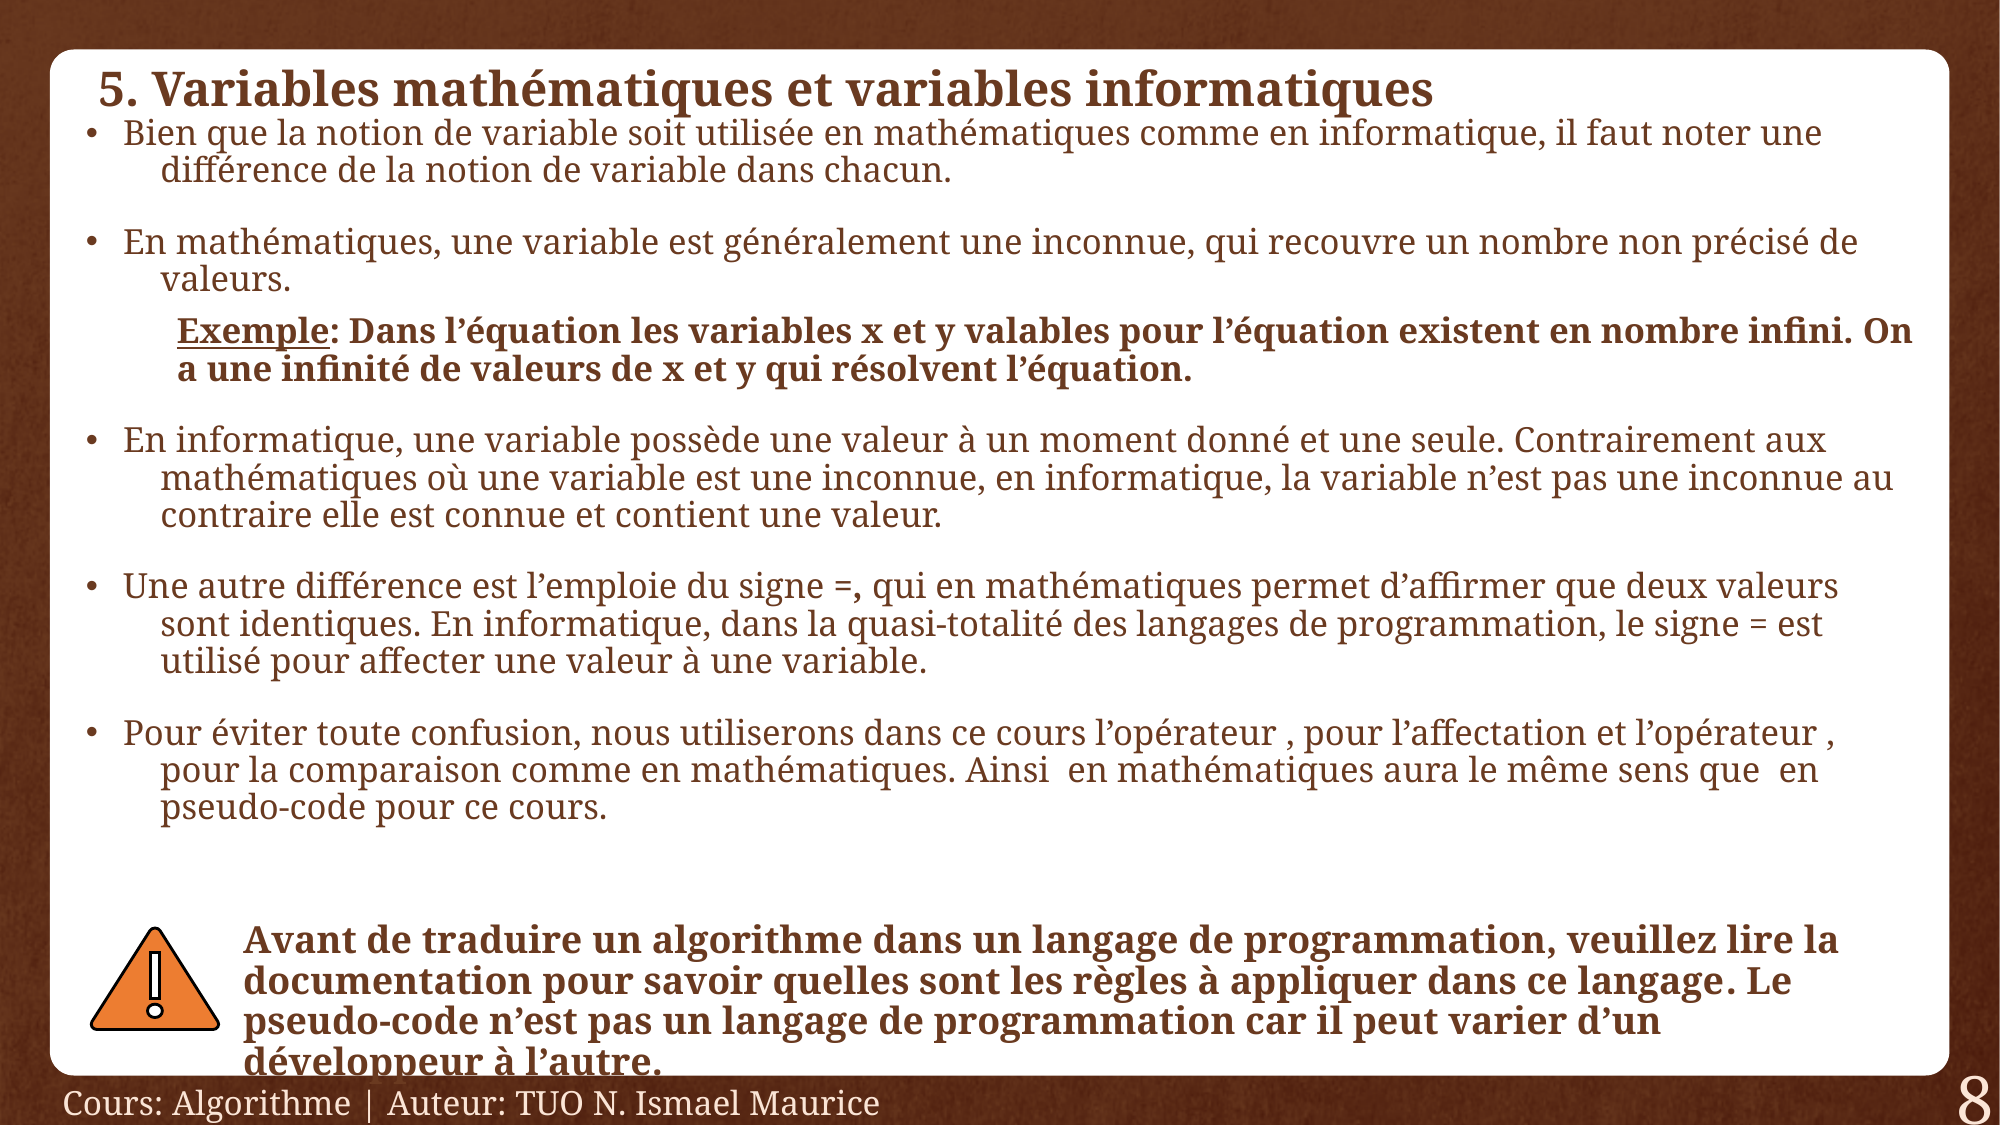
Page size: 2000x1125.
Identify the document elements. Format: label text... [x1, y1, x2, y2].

picture [83, 913, 227, 1044]
text_box Cours: Algorithme | Auteur: TUO N. Ismael Maurice [47, 1074, 1264, 1125]
text_box [1941, 1050, 2000, 1101]
title 5. Variables mathématiques et variables informatiques [83, 50, 1683, 108]
text_box Avant de traduire un algorithme dans un langage de programmation, veuillez lire la documentation pour savoir quelles sont les règles à appliquer dans ce langage. Le pseudo-code n’est pas un langage de programmation car il peut varier d’un développeur à l’autre. [228, 913, 1917, 1044]
list Bien que la notion de variable soit utilisée en mathématiques comme en informatique, il faut noter une différence de la notion de variable dans chacun. En mathématiques, une variable est généralement une inconnue, qui recouvre un nombre non précisé de valeurs. Exemple: Dans l’équation les variables x et y valables pour l’équation existent en nombre infini. On a une infinité de valeurs de x et y qui résolvent l’équation. En informatique, une variable possède une valeur à un moment donné et une seule. Contrairement aux mathématiques où une variable est une inconnue, en informatique, la variable n’est pas une inconnue au contraire elle est connue et contient une valeur. Une autre différence est l’emploie du signe =, qui en mathématiques permet d’affirmer que deux valeurs sont identiques. En informatique, dans la quasi-totalité des langages de programmation, le signe = est utilisé pour affecter une valeur à une variable. Pour éviter toute confusion, nous utiliserons dans ce cours l’opérateur , pour l’affectation et l’opérateur , pour la comparaison comme en mathématiques. Ainsi en mathématiques aura le même sens que en pseudo-code pour ce cours. [70, 108, 1929, 911]
